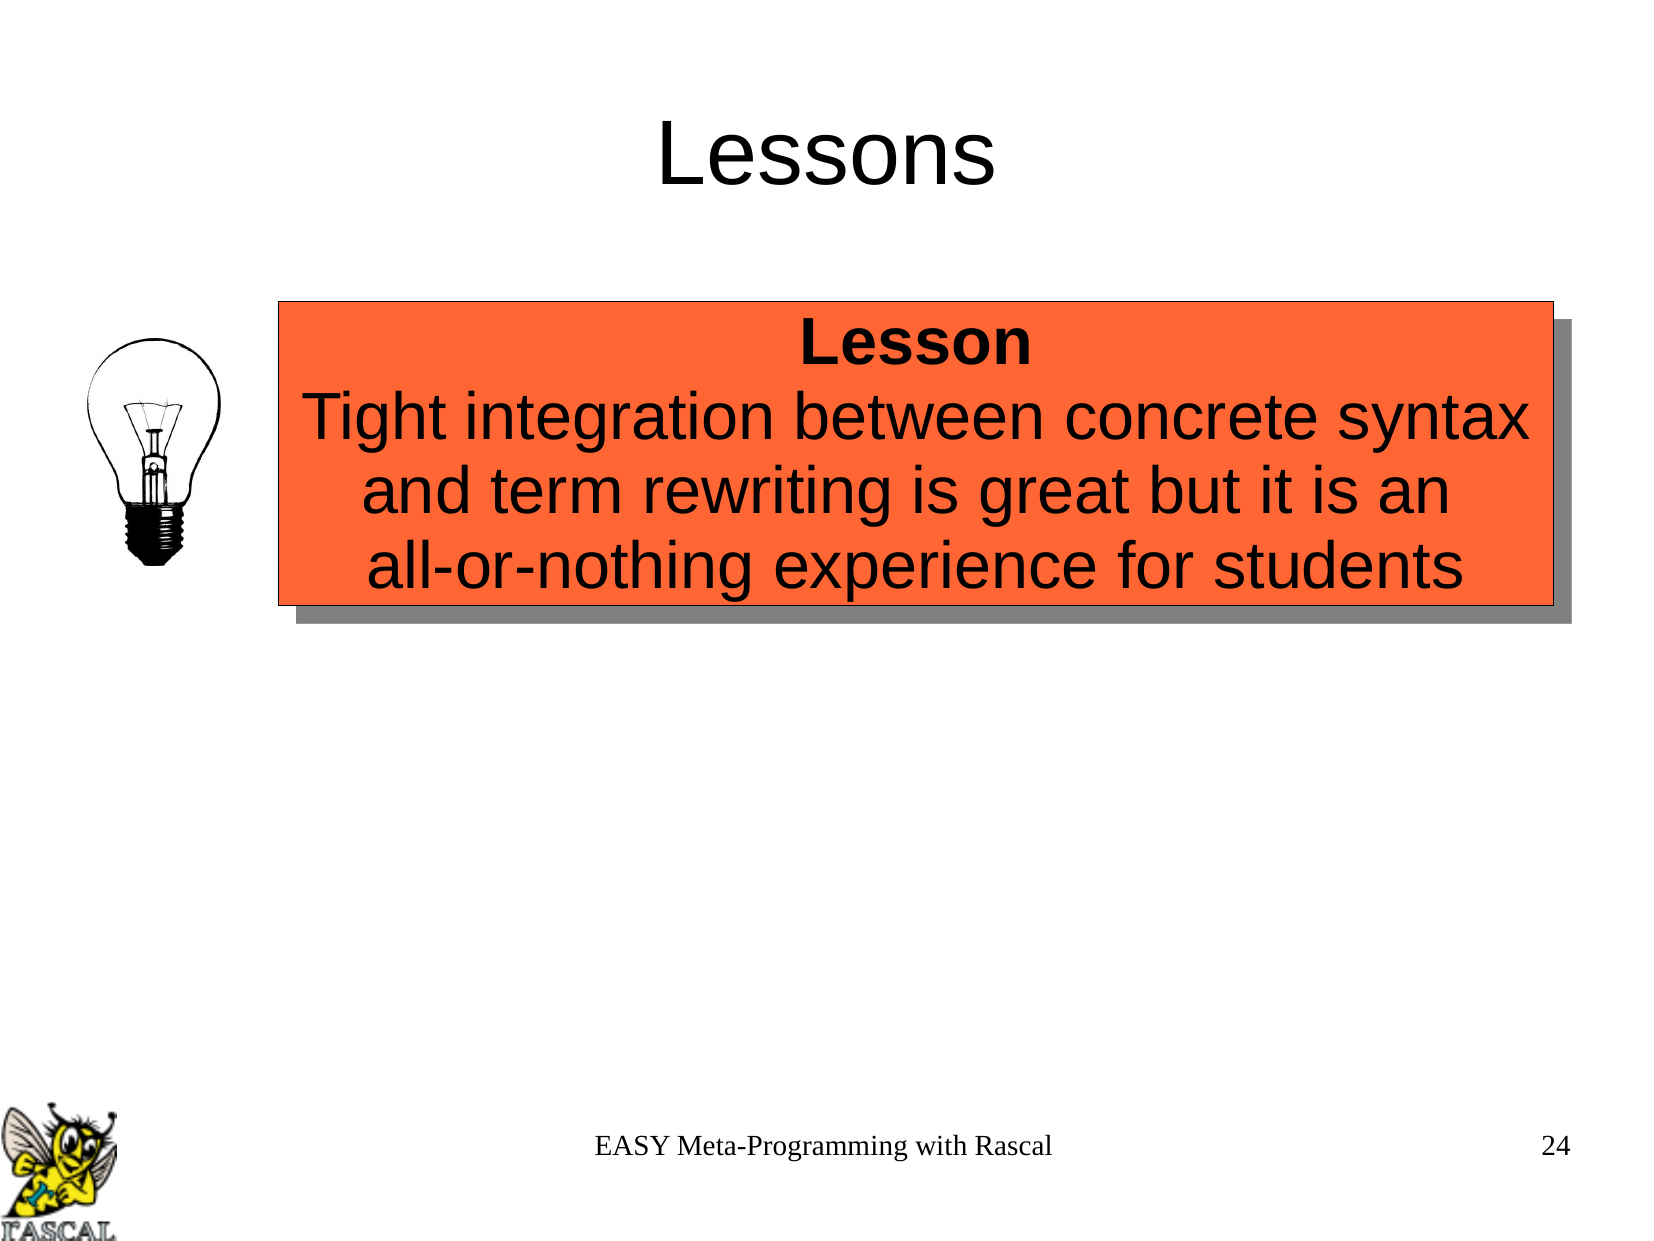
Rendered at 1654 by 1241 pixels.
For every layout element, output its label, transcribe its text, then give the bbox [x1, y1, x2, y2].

picture [42, 278, 276, 608]
picture [0, 1102, 117, 1241]
text_box Lesson Tight integration between concrete syntax and term rewriting is great but it is an all-or-nothing experience for students [278, 301, 1554, 606]
title Lessons [82, 49, 1571, 257]
